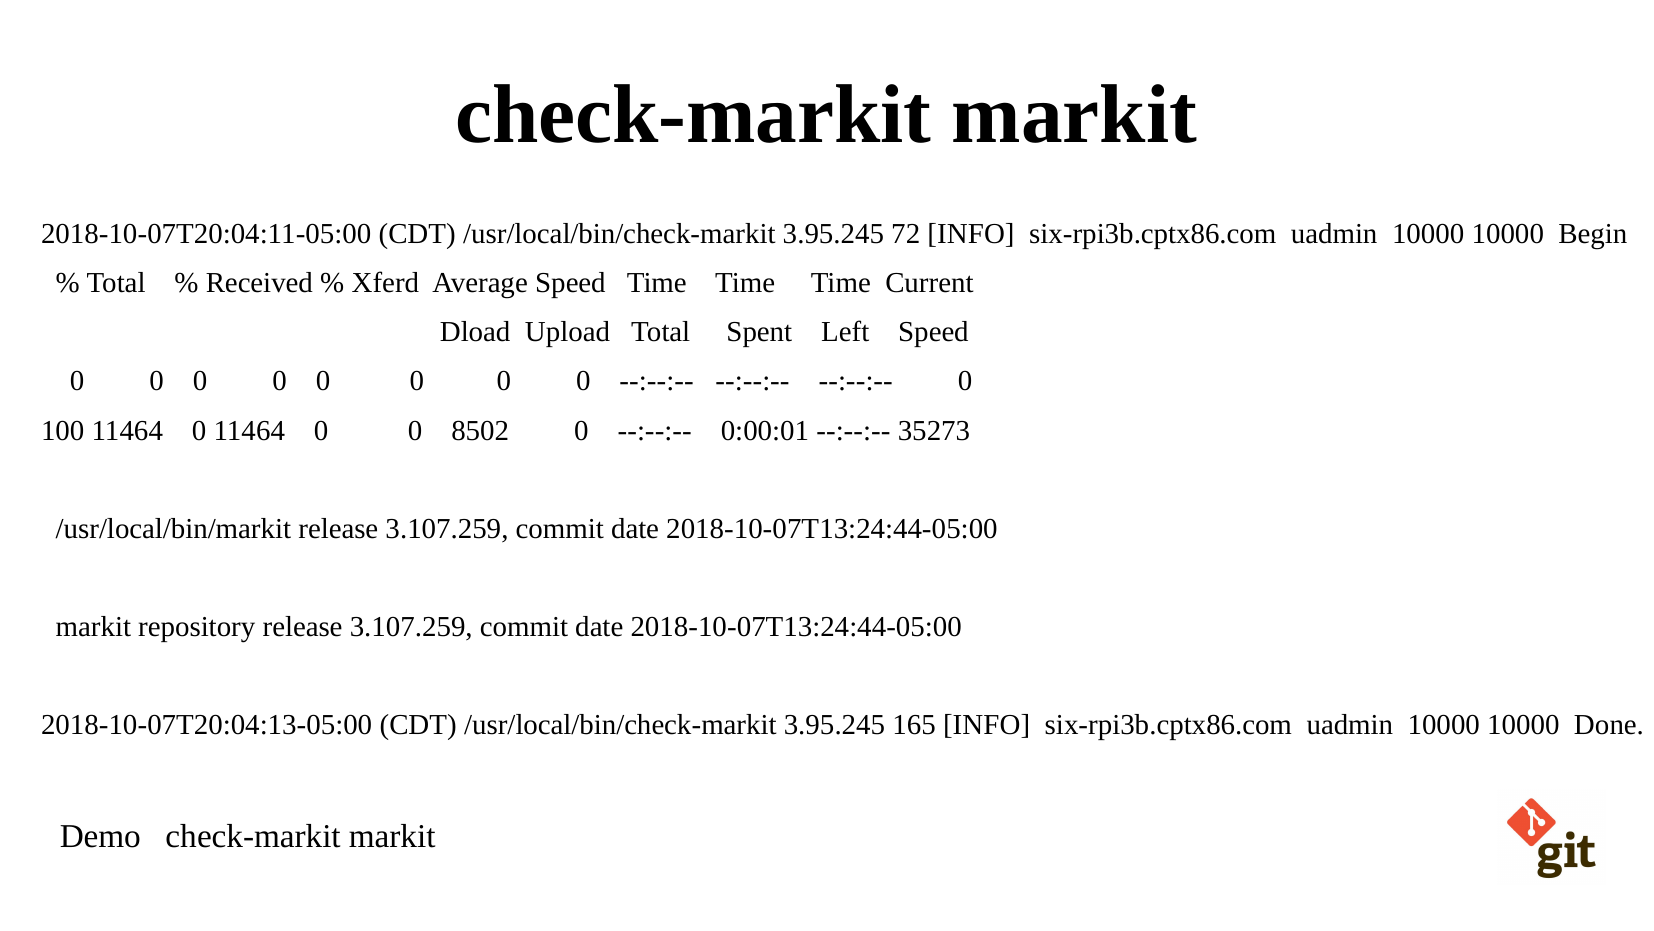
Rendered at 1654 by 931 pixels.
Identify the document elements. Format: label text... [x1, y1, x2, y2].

list 2018-10-07T20:04:11-05:00 (CDT) /usr/local/bin/check-markit 3.95.245 72 [INFO] six-rpi3b.cptx86.com uadmin 10000 10000 Begin % Total % Received % Xferd Average Speed Time Time Time Current Dload Upload Total Spent Left Speed 0 0 0 0 0 0 0 0 --:--:-- --:--:-- --:--:-- 0 100 11464 0 11464 0 0 8502 0 --:--:-- 0:00:01 --:--:-- 35273 /usr/local/bin/markit release 3.107.259, commit date 2018-10-07T13:24:44-05:00 markit repository release 3.107.259, commit date 2018-10-07T13:24:44-05:00 2018-10-07T20:04:13-05:00 (CDT) /usr/local/bin/check-markit 3.95.245 165 [INFO] six-rpi3b.cptx86.com uadmin 10000 10000 Done. [0, 217, 1654, 796]
title check-markit markit [82, 37, 1571, 193]
picture [1497, 789, 1606, 886]
text_box Demo check-markit markit [45, 810, 1501, 931]
